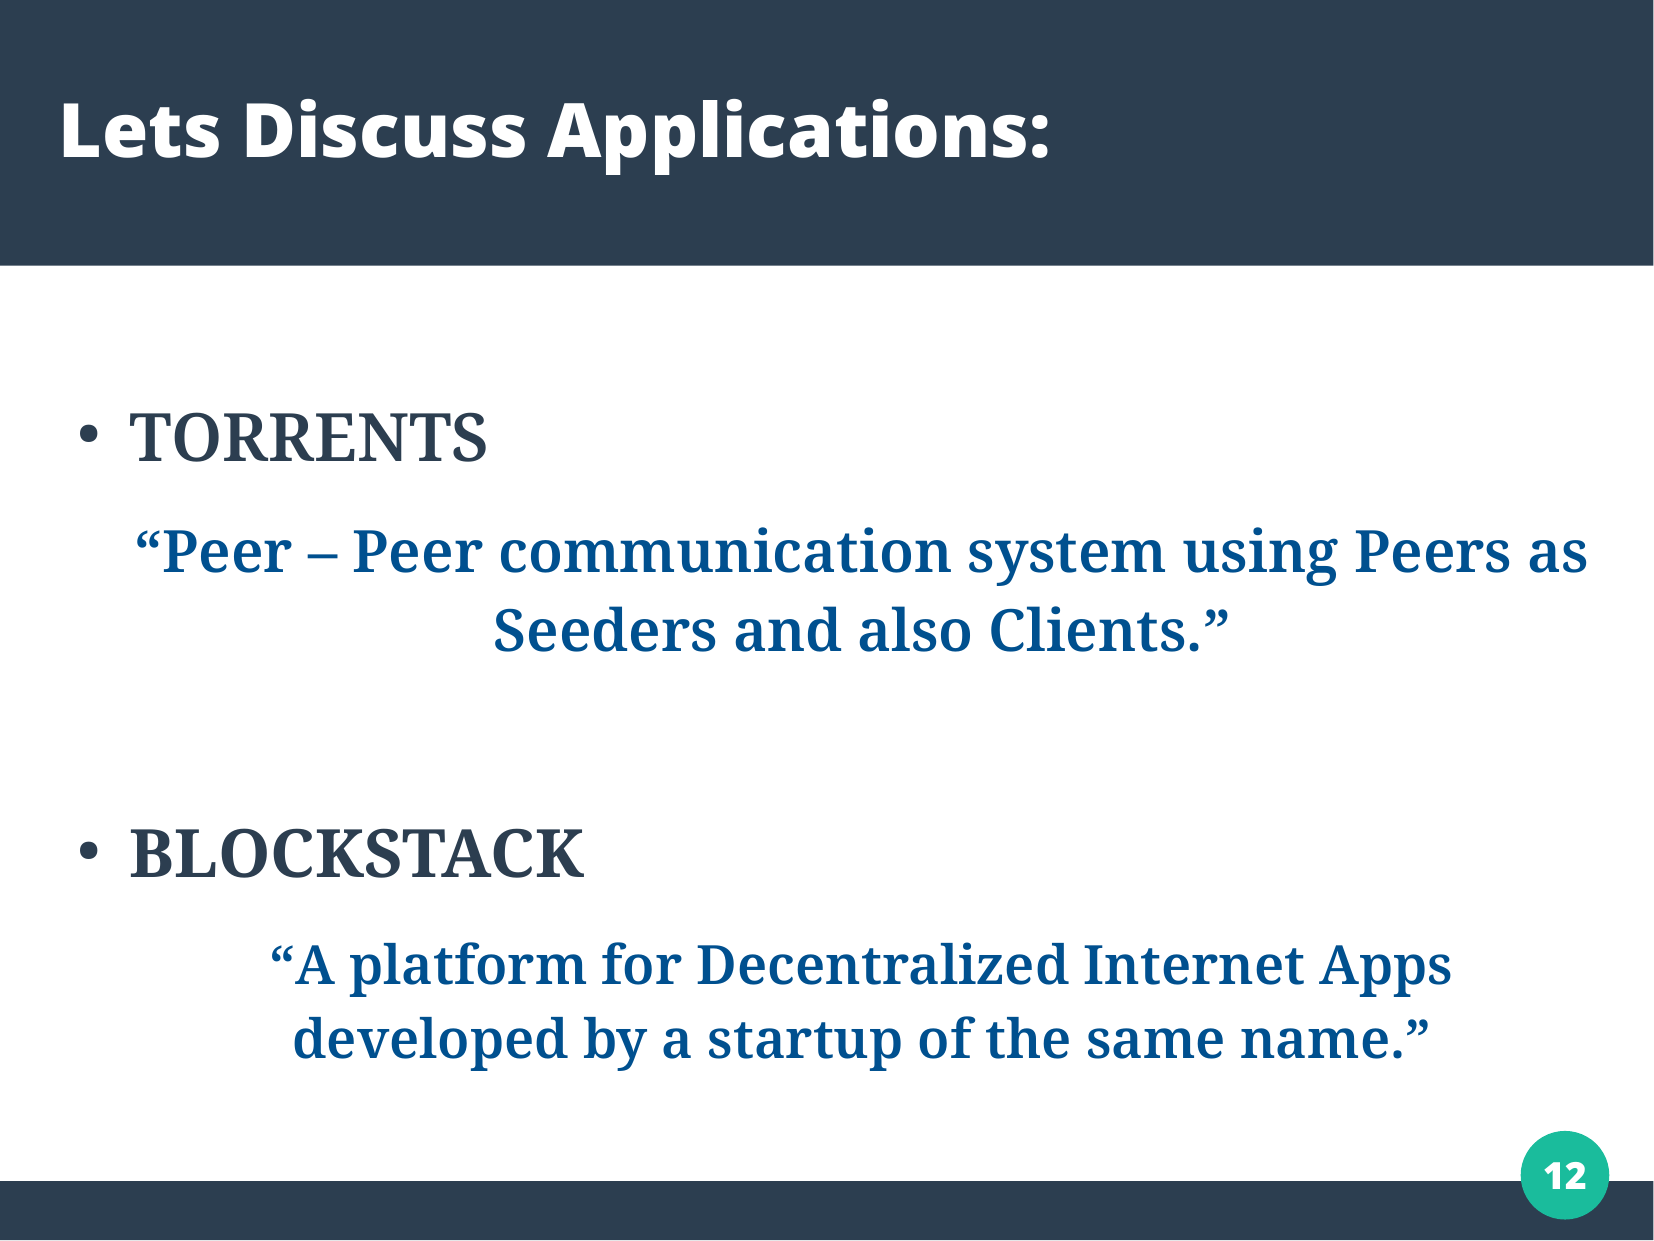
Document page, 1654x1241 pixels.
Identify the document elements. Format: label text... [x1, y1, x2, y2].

title Lets Discuss Applications: [59, 49, 1595, 207]
list TORRENTS “Peer – Peer communication system using Peers as Seeders and also Clients.” BLOCKSTACK “A platform for Decentralized Internet Apps developed by a startup of the same name.” [59, 389, 1595, 1217]
